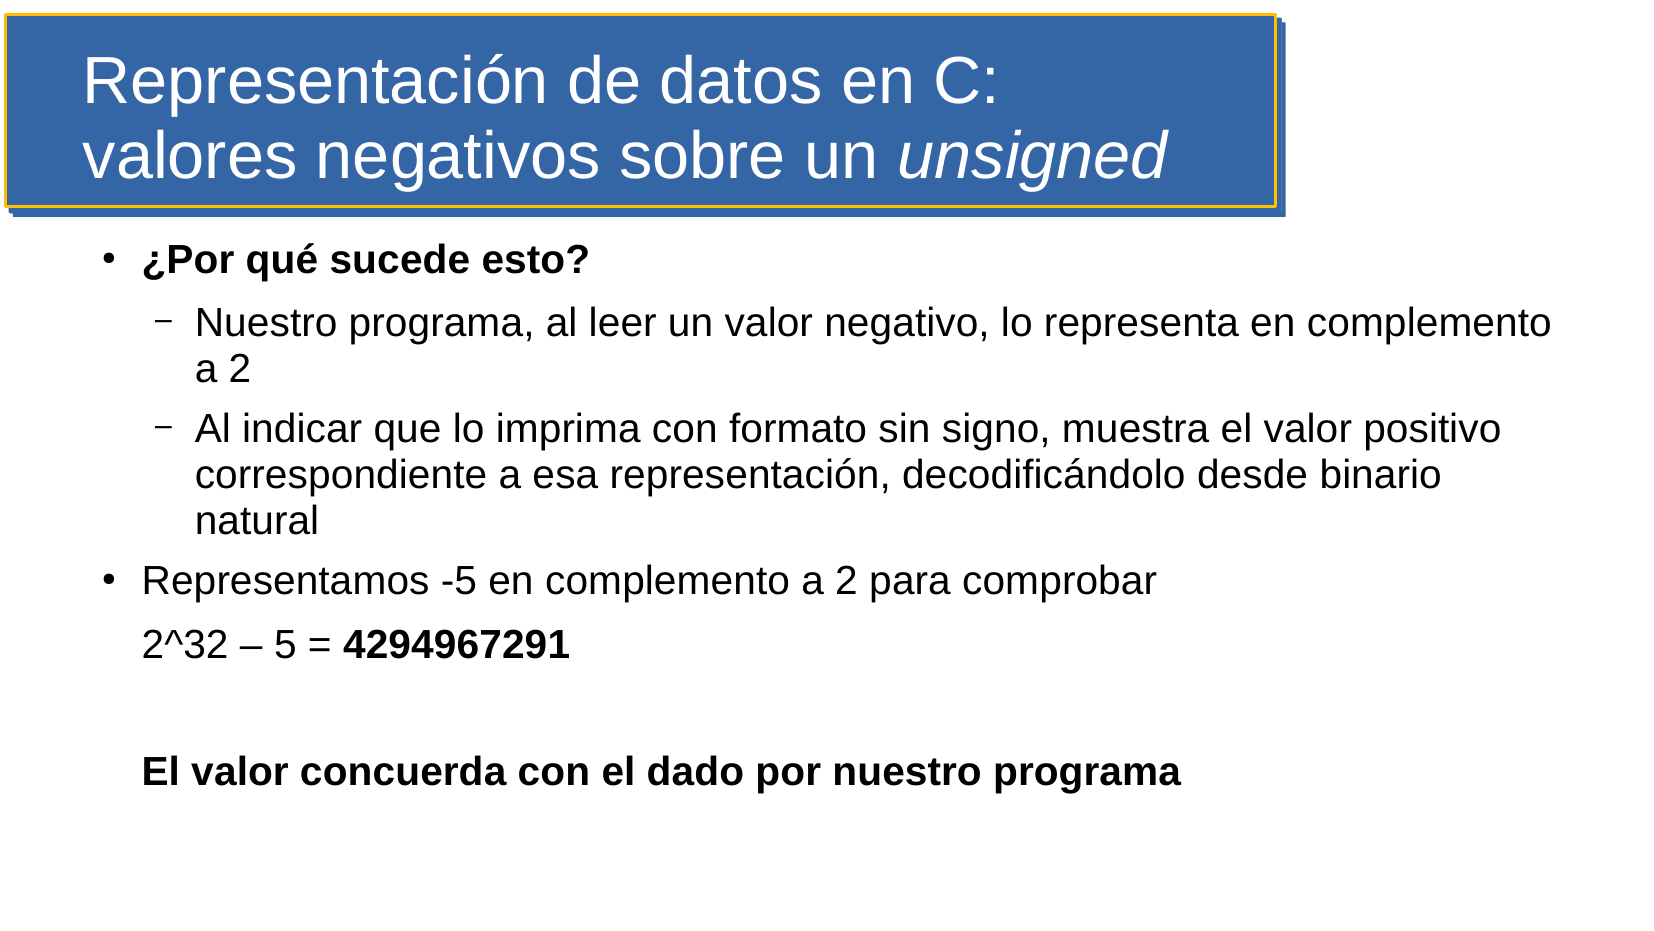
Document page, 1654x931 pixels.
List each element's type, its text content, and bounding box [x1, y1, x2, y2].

list ¿Por qué sucede esto? Nuestro programa, al leer un valor negativo, lo representa en complemento a 2 Al indicar que lo imprima con formato sin signo, muestra el valor positivo correspondiente a esa representación, decodificándolo desde binario natural Representamos -5 en complemento a 2 para comprobar 2^32 – 5 = 4294967291 El valor concuerda con el dado por nuestro programa [88, 236, 1565, 798]
title Representación de datos en C: valores negativos sobre un unsigned [82, 43, 1235, 193]
